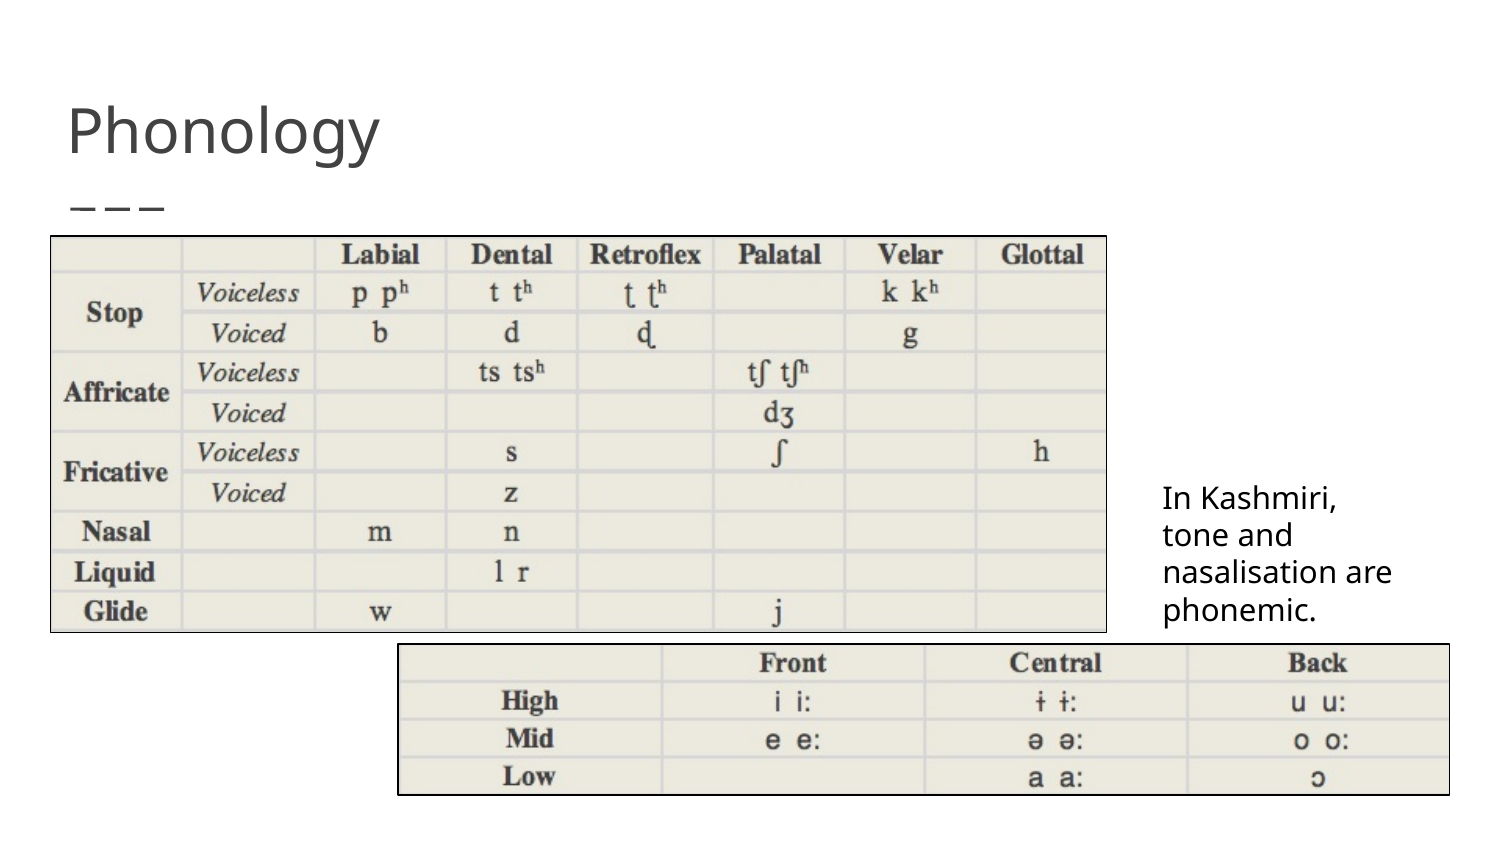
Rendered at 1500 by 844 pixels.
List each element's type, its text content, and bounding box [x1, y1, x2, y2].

picture [398, 644, 1449, 795]
title Phonology [51, 61, 1449, 182]
picture [51, 236, 1106, 632]
text_box In Kashmiri, tone and nasalisation are phonemic. [1147, 462, 1426, 613]
